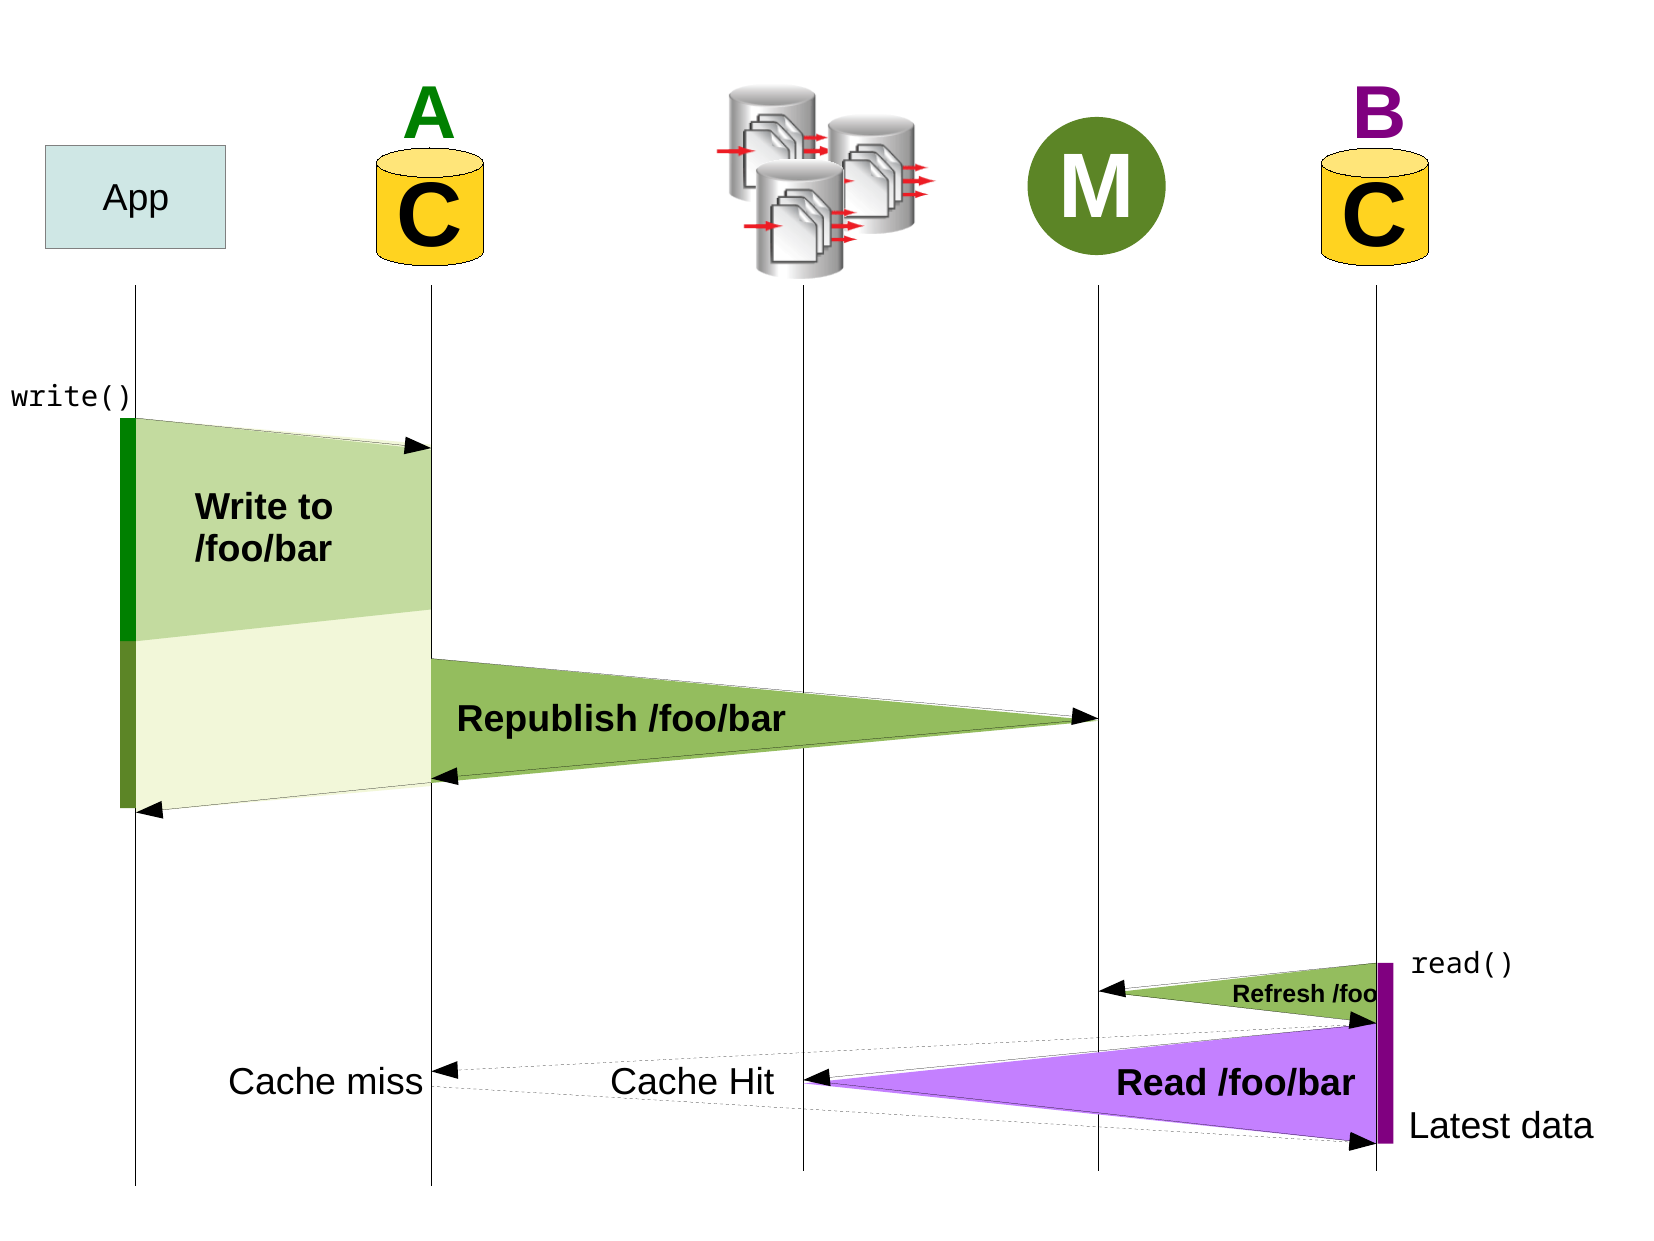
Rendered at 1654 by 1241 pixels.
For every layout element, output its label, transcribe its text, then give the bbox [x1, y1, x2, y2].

text_box Republish /foo/bar [441, 690, 804, 748]
text_box [1299, 964, 1376, 972]
text_box M [376, 147, 484, 178]
text_box read() [1395, 935, 1595, 985]
text_box App [45, 145, 226, 249]
text_box [804, 693, 1071, 744]
text_box Cache Hit [595, 1053, 851, 1111]
text_box C [1321, 164, 1429, 266]
text_box write() [0, 368, 196, 418]
text_box Cache miss [213, 1053, 454, 1111]
text_box Read /foo/bar [1101, 1053, 1372, 1111]
text_box [1364, 1016, 1376, 1022]
text_box B [1338, 63, 1429, 161]
text_box M [1027, 116, 1166, 256]
text_box Refresh /foo [1217, 972, 1458, 1016]
text_box C [376, 164, 484, 266]
text_box [458, 722, 1071, 781]
text_box [1377, 1016, 1394, 1144]
text_box [120, 418, 768, 812]
text_box REPLICATE - driver - driver args - path - metadata - data [1321, 148, 1429, 178]
text_box [215, 425, 405, 445]
text_box [1377, 962, 1394, 972]
text_box [1126, 980, 1217, 1004]
text_box [851, 1086, 1216, 1127]
text_box [221, 783, 431, 805]
text_box [851, 1024, 1376, 1143]
text_box Latest data [1393, 1097, 1623, 1155]
text_box A [387, 63, 478, 155]
picture [711, 84, 942, 280]
text_box Write to /foo/bar [180, 478, 406, 577]
